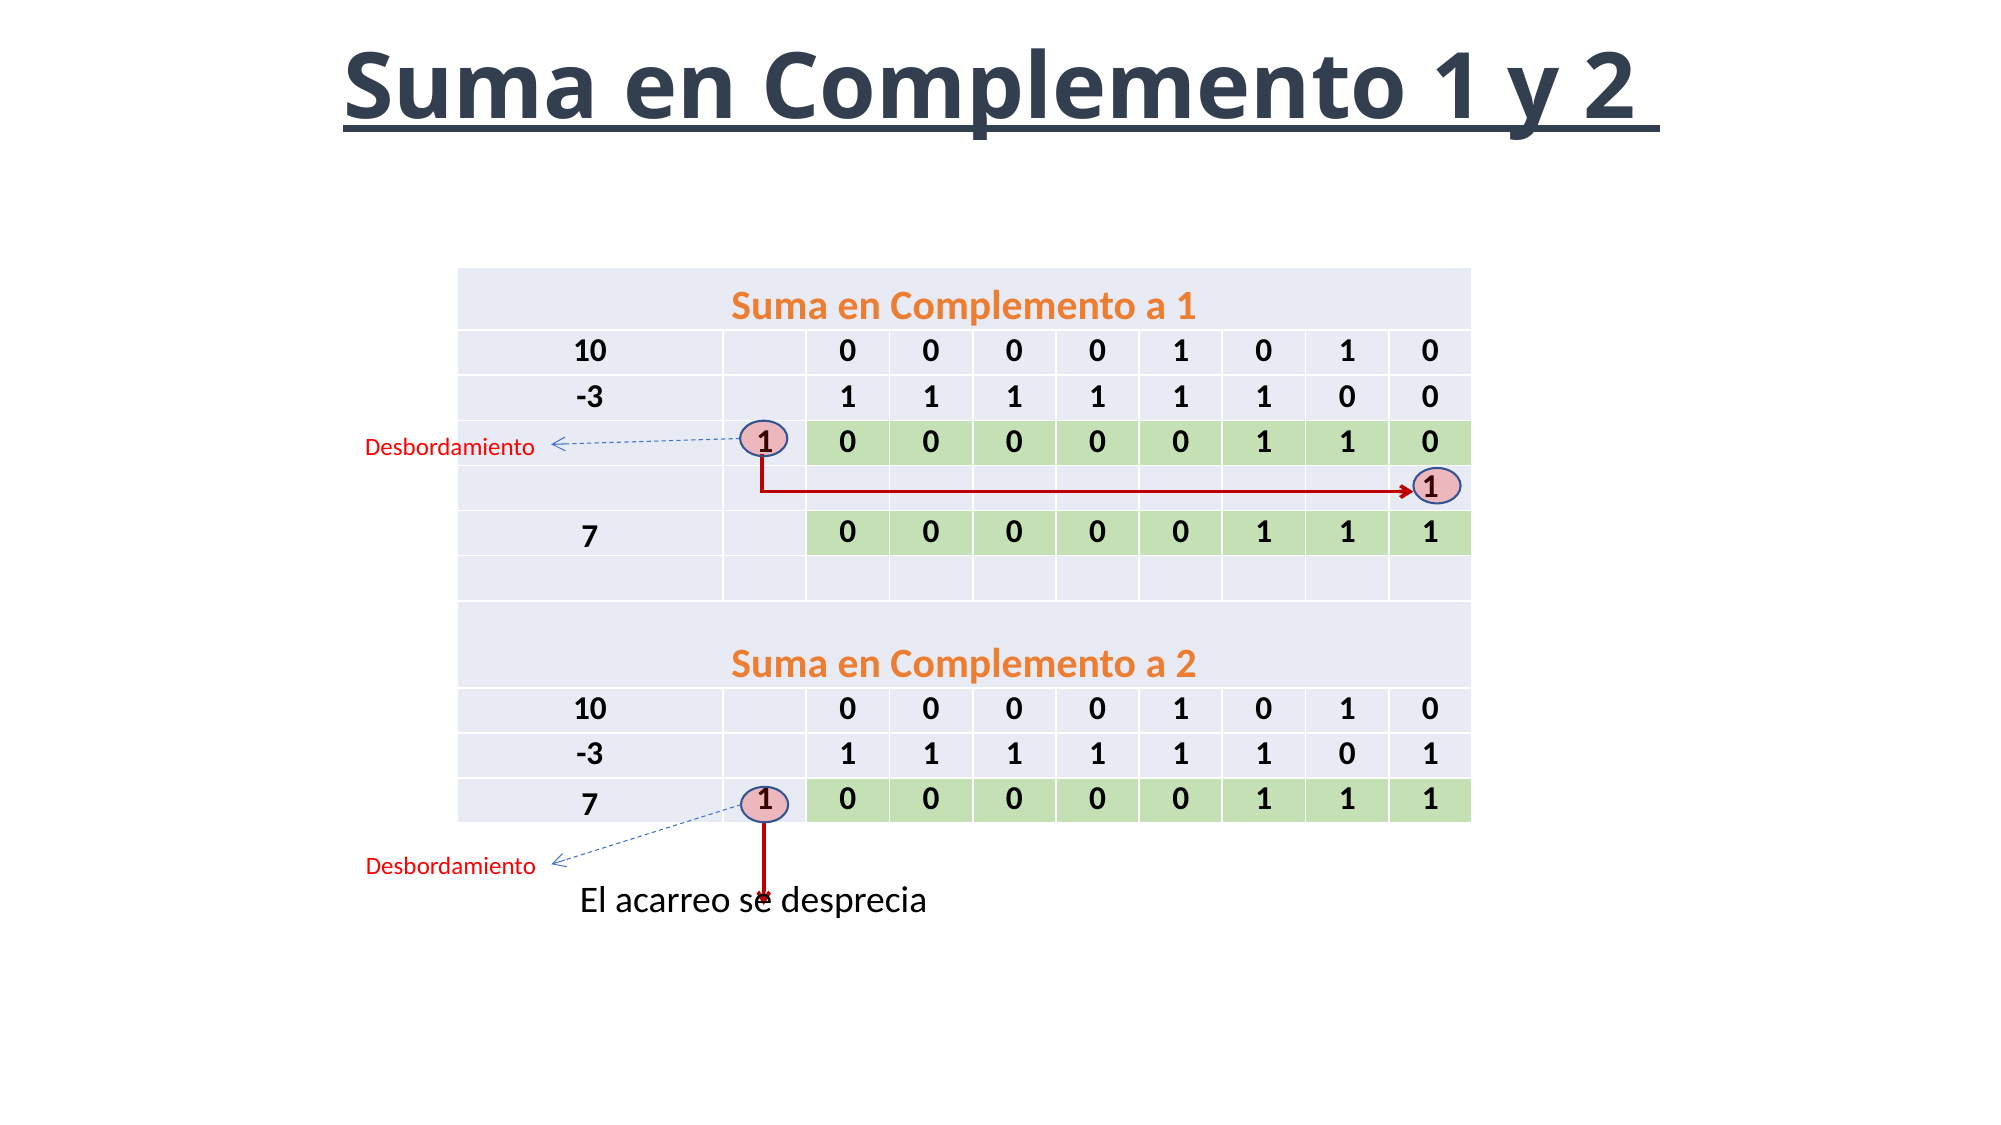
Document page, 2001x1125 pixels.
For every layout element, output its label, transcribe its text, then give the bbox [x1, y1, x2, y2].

table_cell [724, 556, 805, 600]
table_cell [458, 421, 722, 465]
table_cell 0 [974, 421, 1055, 465]
table_cell [1306, 493, 1388, 510]
table_cell 0 [1390, 331, 1471, 374]
table_cell 1 [724, 779, 805, 822]
table_cell 1 [1140, 689, 1221, 732]
table_cell 0 [1223, 689, 1305, 732]
table_cell 0 [974, 511, 1055, 555]
table_cell 10 [458, 689, 722, 732]
table_cell 1 [1306, 331, 1388, 374]
table_cell 1 [1306, 511, 1388, 555]
table_cell 0 [807, 421, 889, 465]
table_cell 1 [1057, 734, 1138, 777]
table_cell 0 [1140, 421, 1221, 465]
table_cell 7 [458, 779, 722, 822]
table_cell [890, 466, 972, 490]
text_box [741, 786, 789, 823]
text_box Desbordamiento [351, 841, 552, 887]
table_cell [807, 493, 889, 510]
table_cell 0 [1057, 421, 1138, 465]
table_cell [1140, 493, 1221, 510]
table_cell [890, 493, 972, 510]
table_cell 0 [807, 331, 889, 374]
table_cell [974, 556, 1055, 600]
table_cell 1 [1057, 376, 1138, 420]
table_cell 1 [1390, 511, 1471, 555]
table_cell 1 [1390, 779, 1471, 822]
table_cell [1306, 466, 1388, 490]
table_cell 7 [458, 511, 722, 555]
table_cell [807, 556, 889, 600]
table_cell [724, 734, 805, 777]
table_cell Suma en Complemento a 2 [458, 602, 1471, 687]
table_cell 1 [764, 421, 805, 465]
table_cell 1 [807, 734, 889, 777]
table_cell [724, 376, 805, 420]
table_cell 0 [890, 421, 972, 465]
table_cell 0 [1140, 779, 1221, 822]
table_cell 1 [807, 376, 889, 420]
table_cell 0 [1390, 421, 1471, 465]
table_cell 1 [1306, 779, 1388, 822]
table_cell 10 [458, 331, 722, 374]
table_cell 0 [1306, 376, 1388, 420]
table_cell [1057, 556, 1138, 600]
table_cell 1 [1223, 779, 1305, 822]
table_cell [764, 466, 805, 490]
text_box Desbordamiento [350, 422, 551, 468]
table_cell 1 [1140, 331, 1221, 374]
table_cell [1140, 466, 1221, 490]
table_cell [724, 511, 805, 555]
table_cell 0 [1057, 779, 1138, 822]
table_header Suma en Complemento a 1 [458, 268, 1471, 329]
table_cell 1 [1390, 466, 1471, 510]
table_cell 1 [890, 376, 972, 420]
text_box [1413, 467, 1461, 504]
table_cell -3 [458, 734, 722, 777]
table_cell [974, 493, 1055, 510]
table_cell [1223, 466, 1305, 490]
table_cell 1 [890, 734, 972, 777]
table_cell [724, 466, 805, 510]
table_cell 0 [807, 689, 889, 732]
text_box Suma en Complemento 1 y 2 [326, 19, 1677, 207]
table_cell [1057, 466, 1138, 490]
table_cell 0 [974, 779, 1055, 822]
table_cell [1306, 556, 1388, 600]
table_cell [458, 466, 722, 510]
table_cell 0 [1223, 331, 1305, 374]
text_box El acarreo se desprecia [565, 868, 943, 928]
table_cell [1223, 493, 1305, 510]
table_cell 0 [890, 689, 972, 732]
table_cell [1140, 556, 1221, 600]
table_cell 0 [807, 779, 889, 822]
table_cell 0 [890, 331, 972, 374]
table_cell [807, 466, 889, 490]
table_cell 0 [1306, 734, 1388, 777]
table_cell 0 [1057, 689, 1138, 732]
table_cell [890, 556, 972, 600]
table_cell 0 [1140, 511, 1221, 555]
table_cell 1 [1306, 421, 1388, 465]
table_cell -3 [458, 376, 722, 420]
table_cell [724, 331, 805, 374]
table_cell 1 [1223, 421, 1305, 465]
table_cell 1 [1223, 734, 1305, 777]
table_cell 0 [890, 779, 972, 822]
table_cell 0 [1057, 331, 1138, 374]
table_cell 0 [1390, 689, 1471, 732]
table_cell 1 [1223, 376, 1305, 420]
table_cell 0 [974, 689, 1055, 732]
table_cell 0 [890, 511, 972, 555]
table_cell 1 [974, 376, 1055, 420]
table_cell 1 [1140, 734, 1221, 777]
table_cell 1 [974, 734, 1055, 777]
table_cell 0 [1057, 511, 1138, 555]
table_cell 1 [1390, 734, 1471, 777]
table_cell 0 [974, 331, 1055, 374]
table_cell [1057, 493, 1138, 510]
table_cell 0 [1390, 376, 1471, 420]
table_cell [1223, 556, 1305, 600]
table_cell 1 [1306, 689, 1388, 732]
table_cell [1390, 556, 1471, 600]
text_box [740, 420, 788, 457]
table_cell 1 [724, 421, 760, 465]
table_cell 1 [1140, 376, 1221, 420]
table_cell 1 [1223, 511, 1305, 555]
table_cell [974, 466, 1055, 490]
table_cell 0 [807, 511, 889, 555]
table_cell [458, 556, 722, 600]
table_cell [724, 689, 805, 732]
